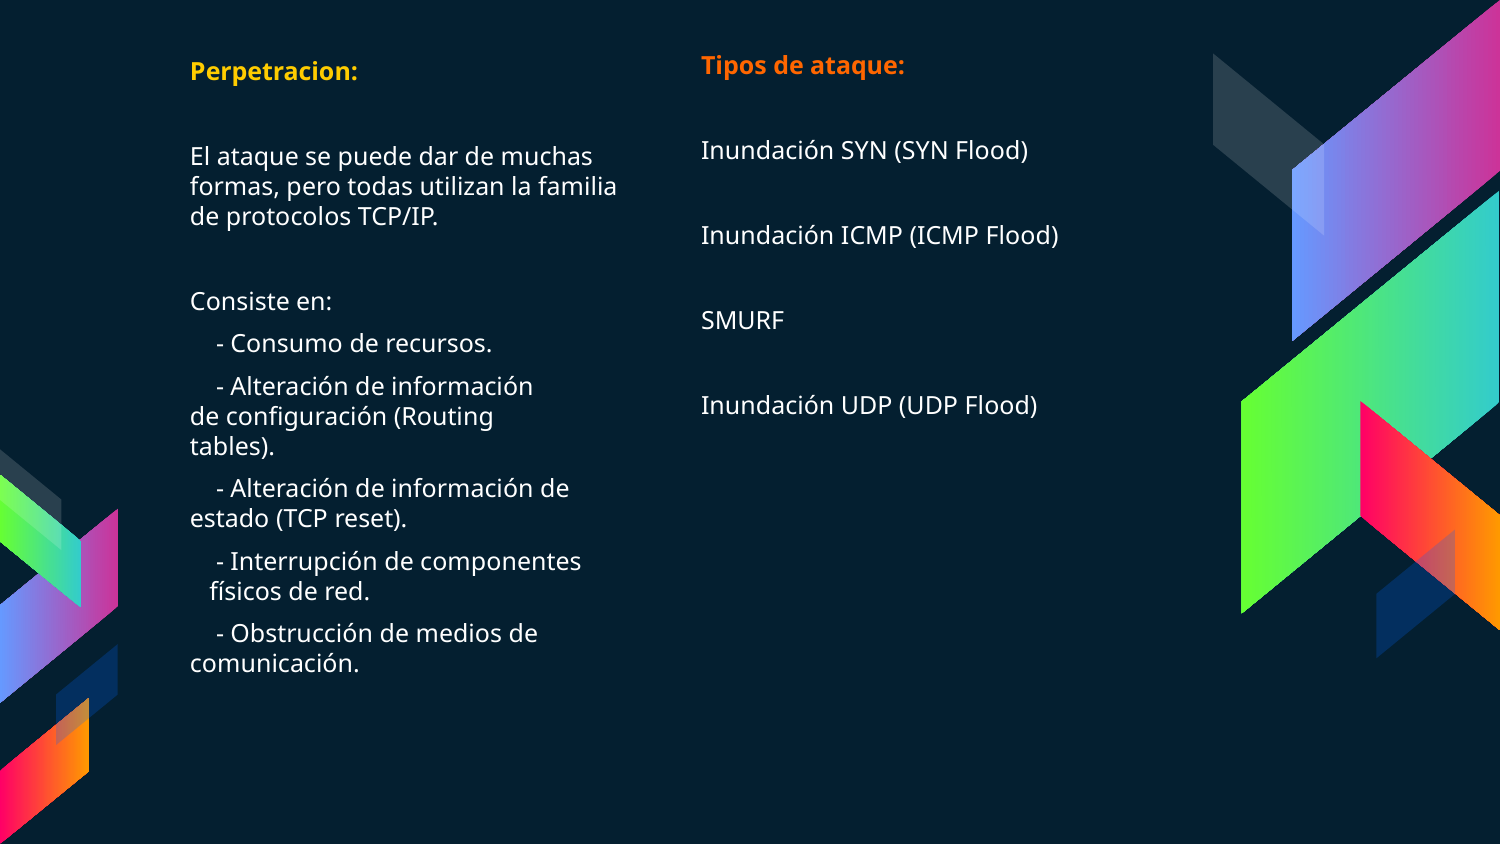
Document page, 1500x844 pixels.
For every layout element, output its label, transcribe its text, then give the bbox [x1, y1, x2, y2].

list Tipos de ataque: Inundación SYN (SYN Flood) Inundación ICMP (ICMP Flood) SMURF Inundación UDP (UDP Flood) [686, 34, 1221, 506]
list Perpetracion: El ataque se puede dar de muchas formas, pero todas utilizan la familia de protocolos TCP/IP. Consiste en: - Consumo de recursos. - Alteración de información de configuración (Routing tables). - Alteración de información de estado (TCP reset). - Interrupción de componentes físicos de red. - Obstrucción de medios de comunicación. [175, 40, 655, 512]
